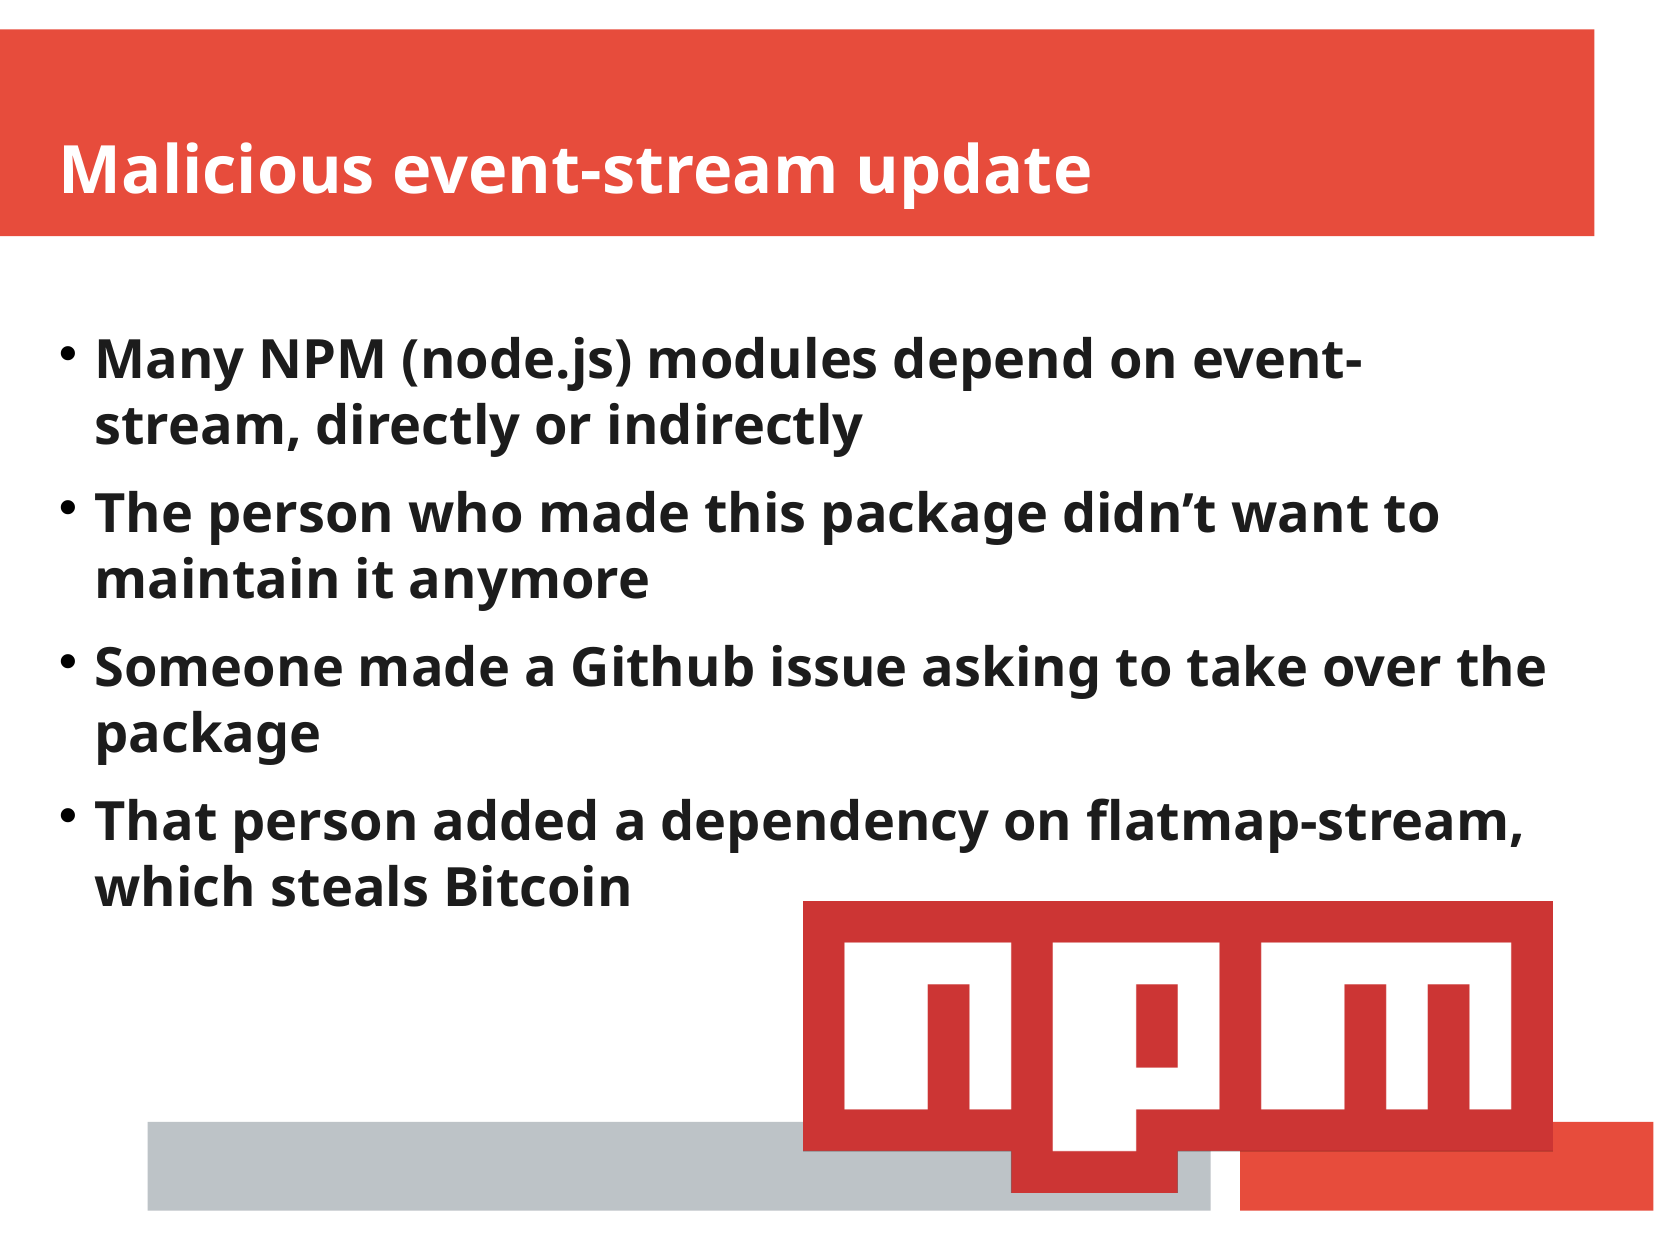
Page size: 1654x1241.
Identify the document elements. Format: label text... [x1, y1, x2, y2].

picture [803, 901, 1553, 1193]
text_box Malicious event-stream update [58, 58, 1595, 207]
text_box Many NPM (node.js) modules depend on event-stream, directly or indirectly The person who made this package didn’t want to maintain it anymore Someone made a Github issue asking to take over the package That person added a dependency on flatmap-stream, which steals Bitcoin [58, 324, 1565, 1093]
